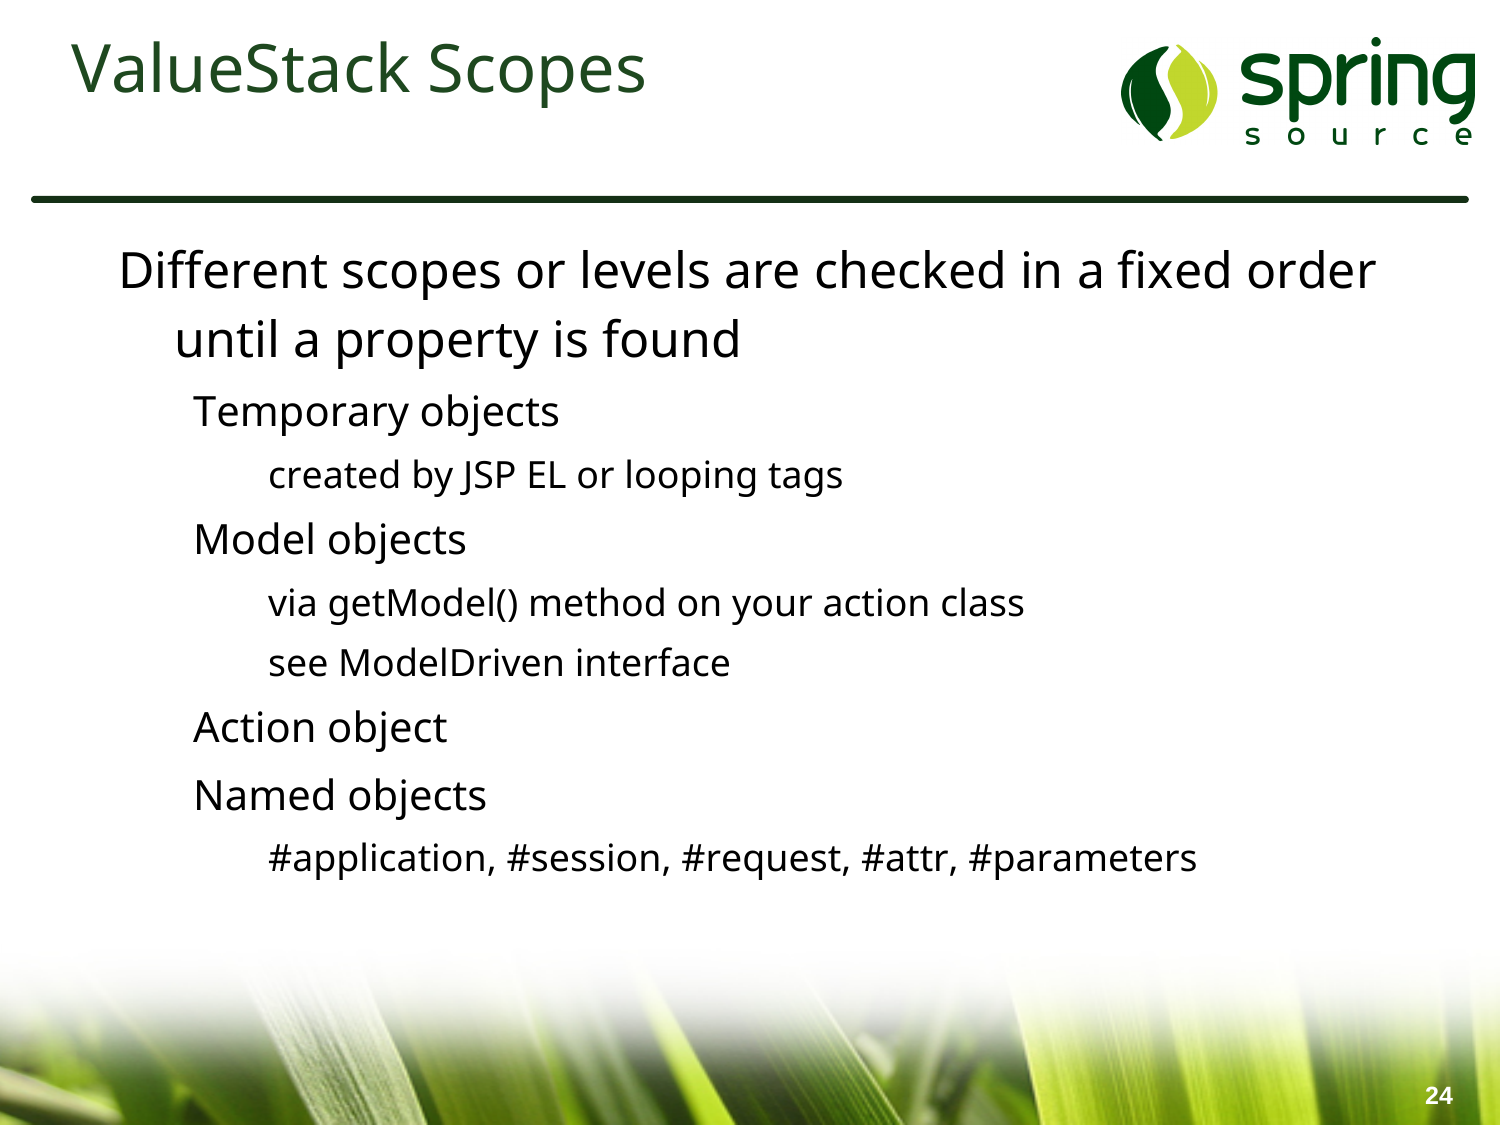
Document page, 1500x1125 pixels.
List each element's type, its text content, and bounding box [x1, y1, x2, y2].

picture [0, 944, 1500, 1125]
picture [1121, 37, 1475, 145]
list Different scopes or levels are checked in a fixed order until a property is found Temporary objects created by JSP EL or looping tags Model objects via getModel() method on your action class see ModelDriven interface Action object Named objects #application, #session, #request, #attr, #parameters [103, 227, 1394, 891]
title ValueStack Scopes [56, 13, 1089, 176]
